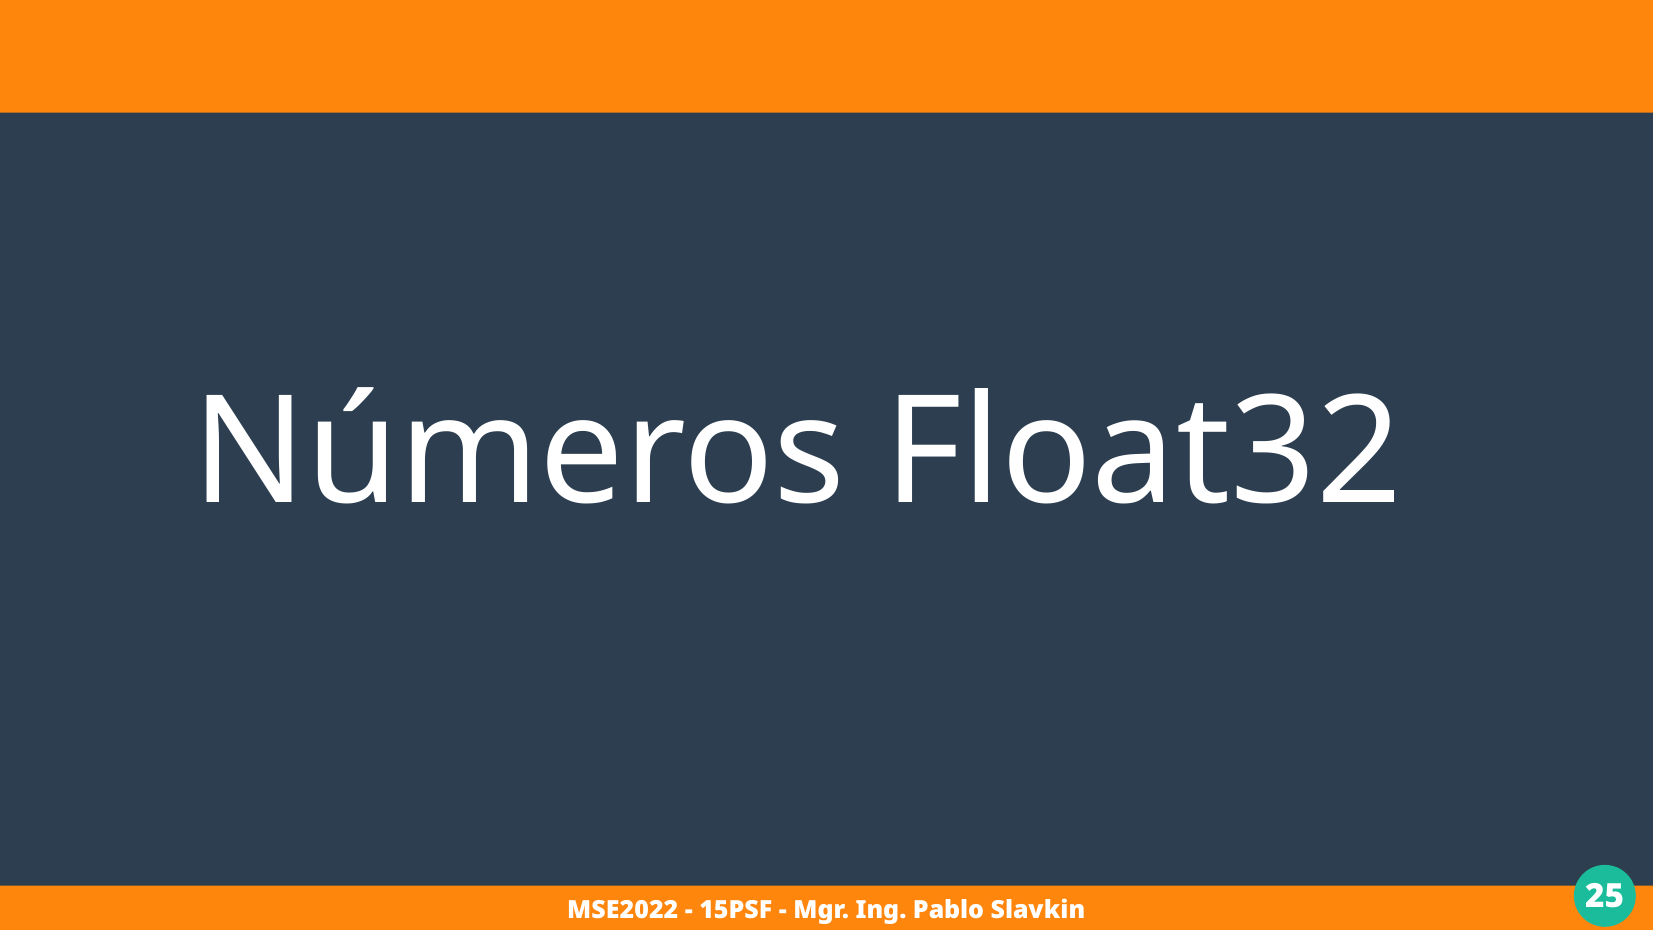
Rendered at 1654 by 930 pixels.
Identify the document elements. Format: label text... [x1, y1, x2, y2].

list Números Float32 [192, 342, 1444, 579]
